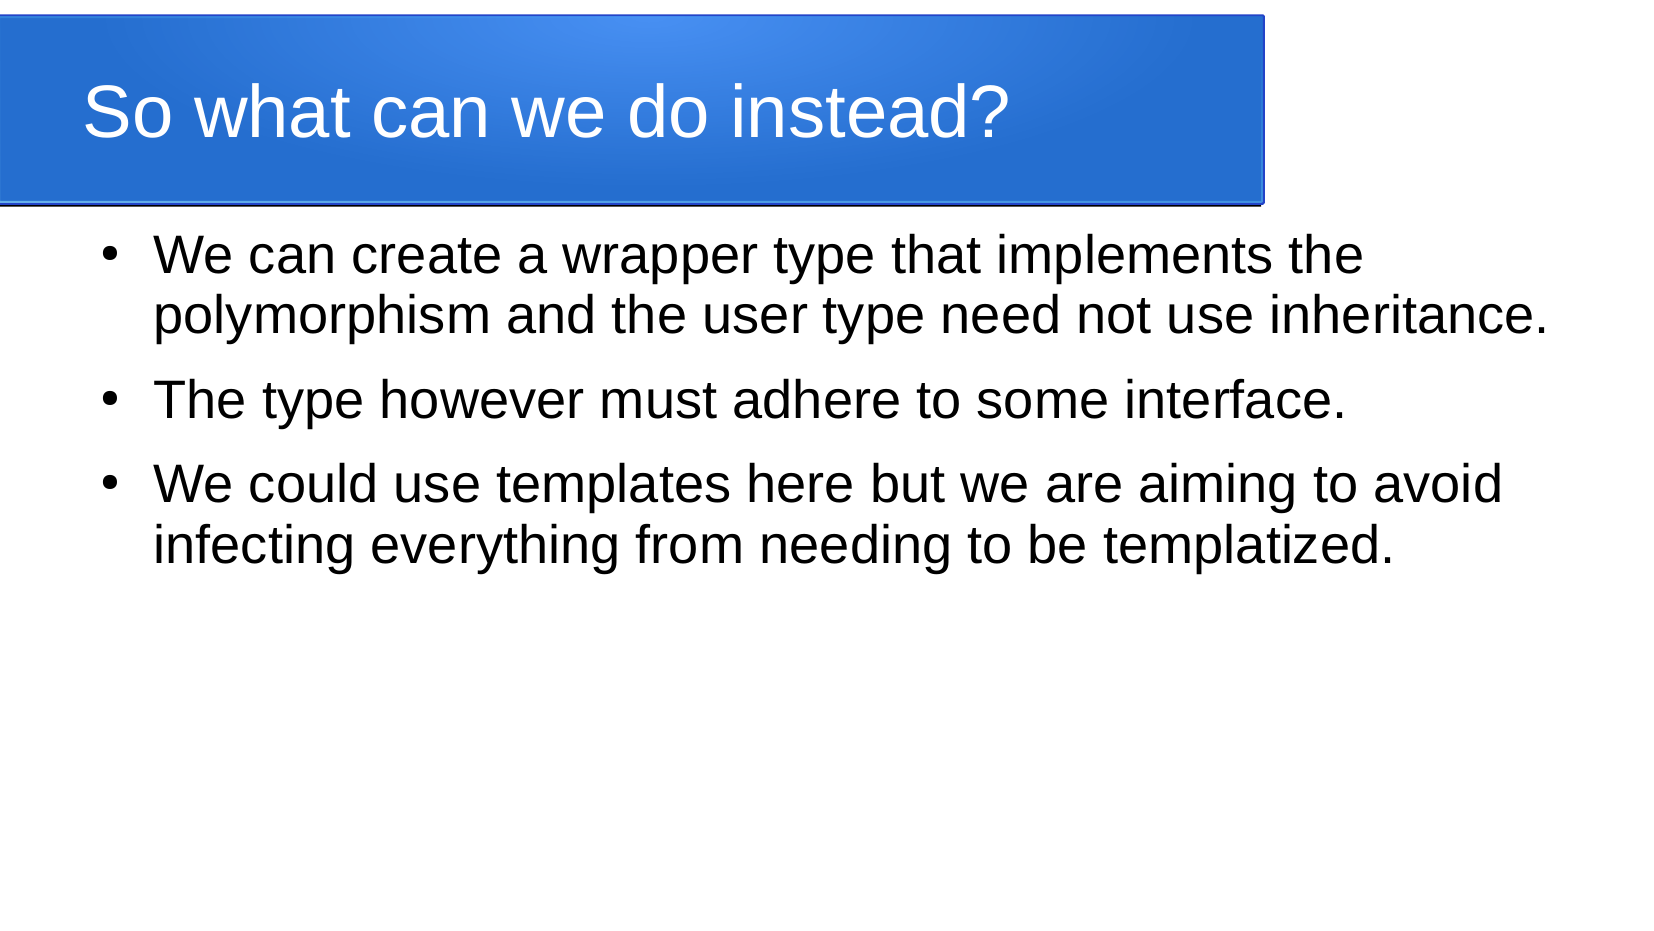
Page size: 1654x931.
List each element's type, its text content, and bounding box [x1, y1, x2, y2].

list We can create a wrapper type that implements the polymorphism and the user type need not use inheritance. The type however must adhere to some interface. We could use templates here but we are aiming to avoid infecting everything from needing to be templatized. [82, 224, 1571, 764]
title So what can we do instead? [82, 35, 1235, 189]
